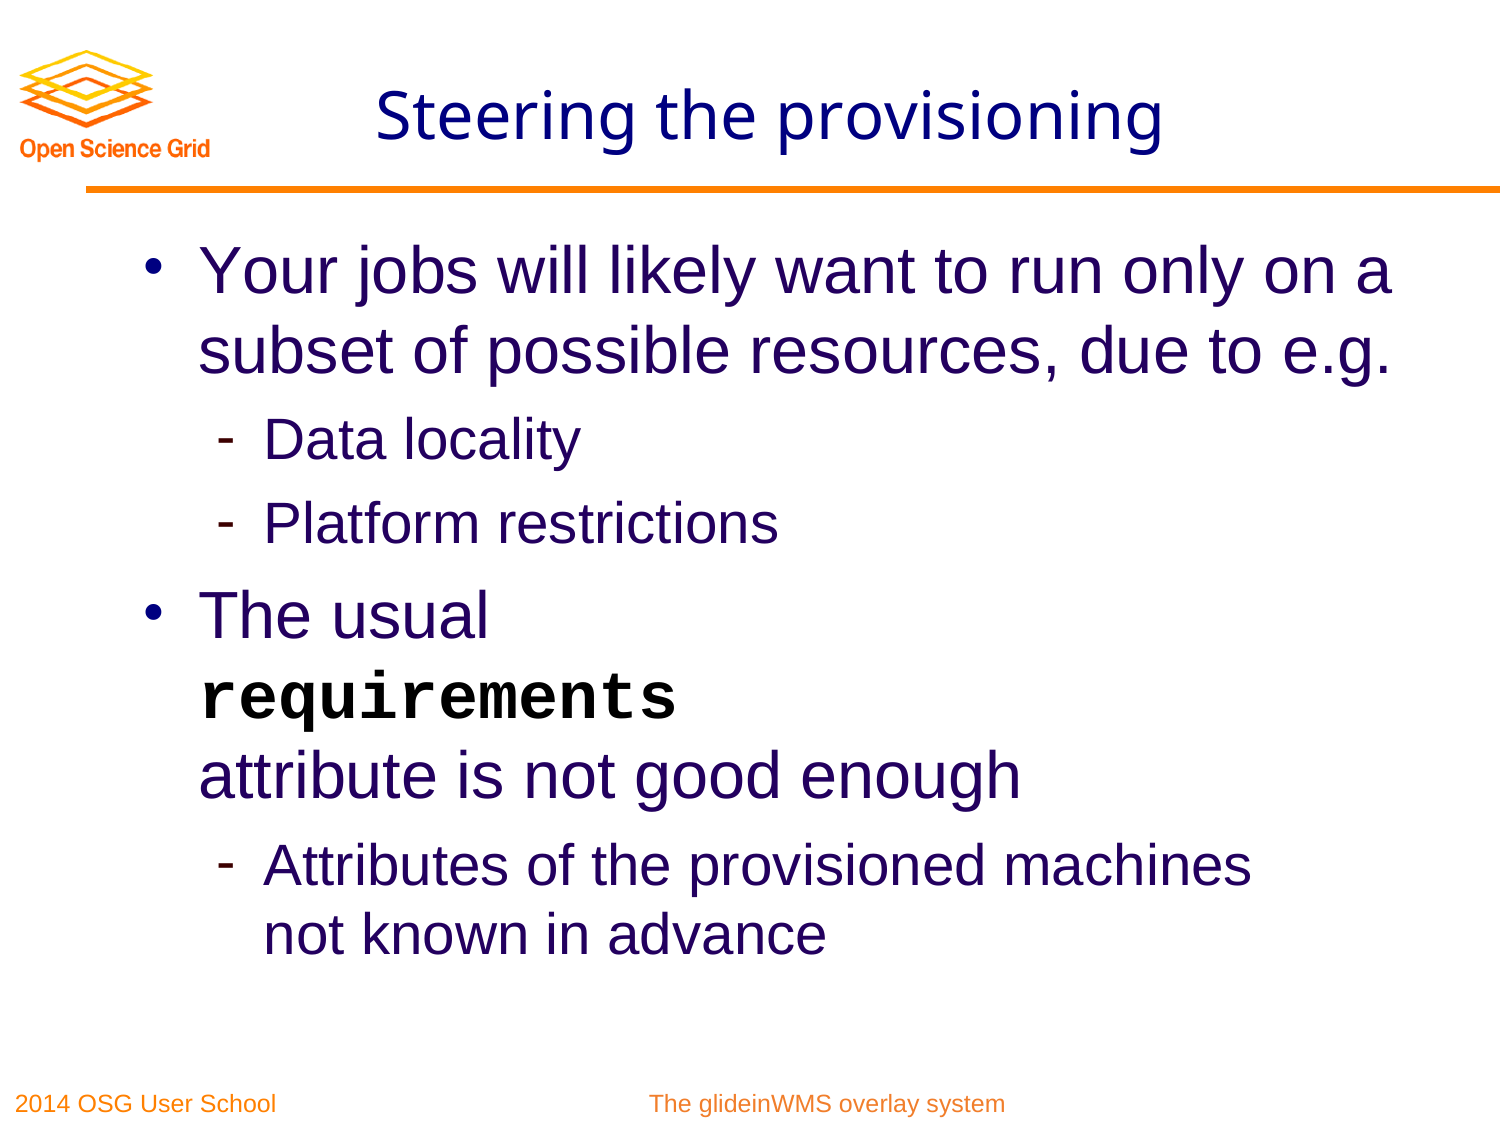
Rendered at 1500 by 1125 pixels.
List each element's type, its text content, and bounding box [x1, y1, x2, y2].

list Your jobs will likely want to run only on a subset of possible resources, due to e.g. Data locality Platform restrictions The usual requirements attribute is not good enough Attributes of the provisioned machines not known in advance [127, 218, 1454, 1041]
picture [0, 27, 201, 179]
title Steering the provisioning [201, 18, 1342, 207]
